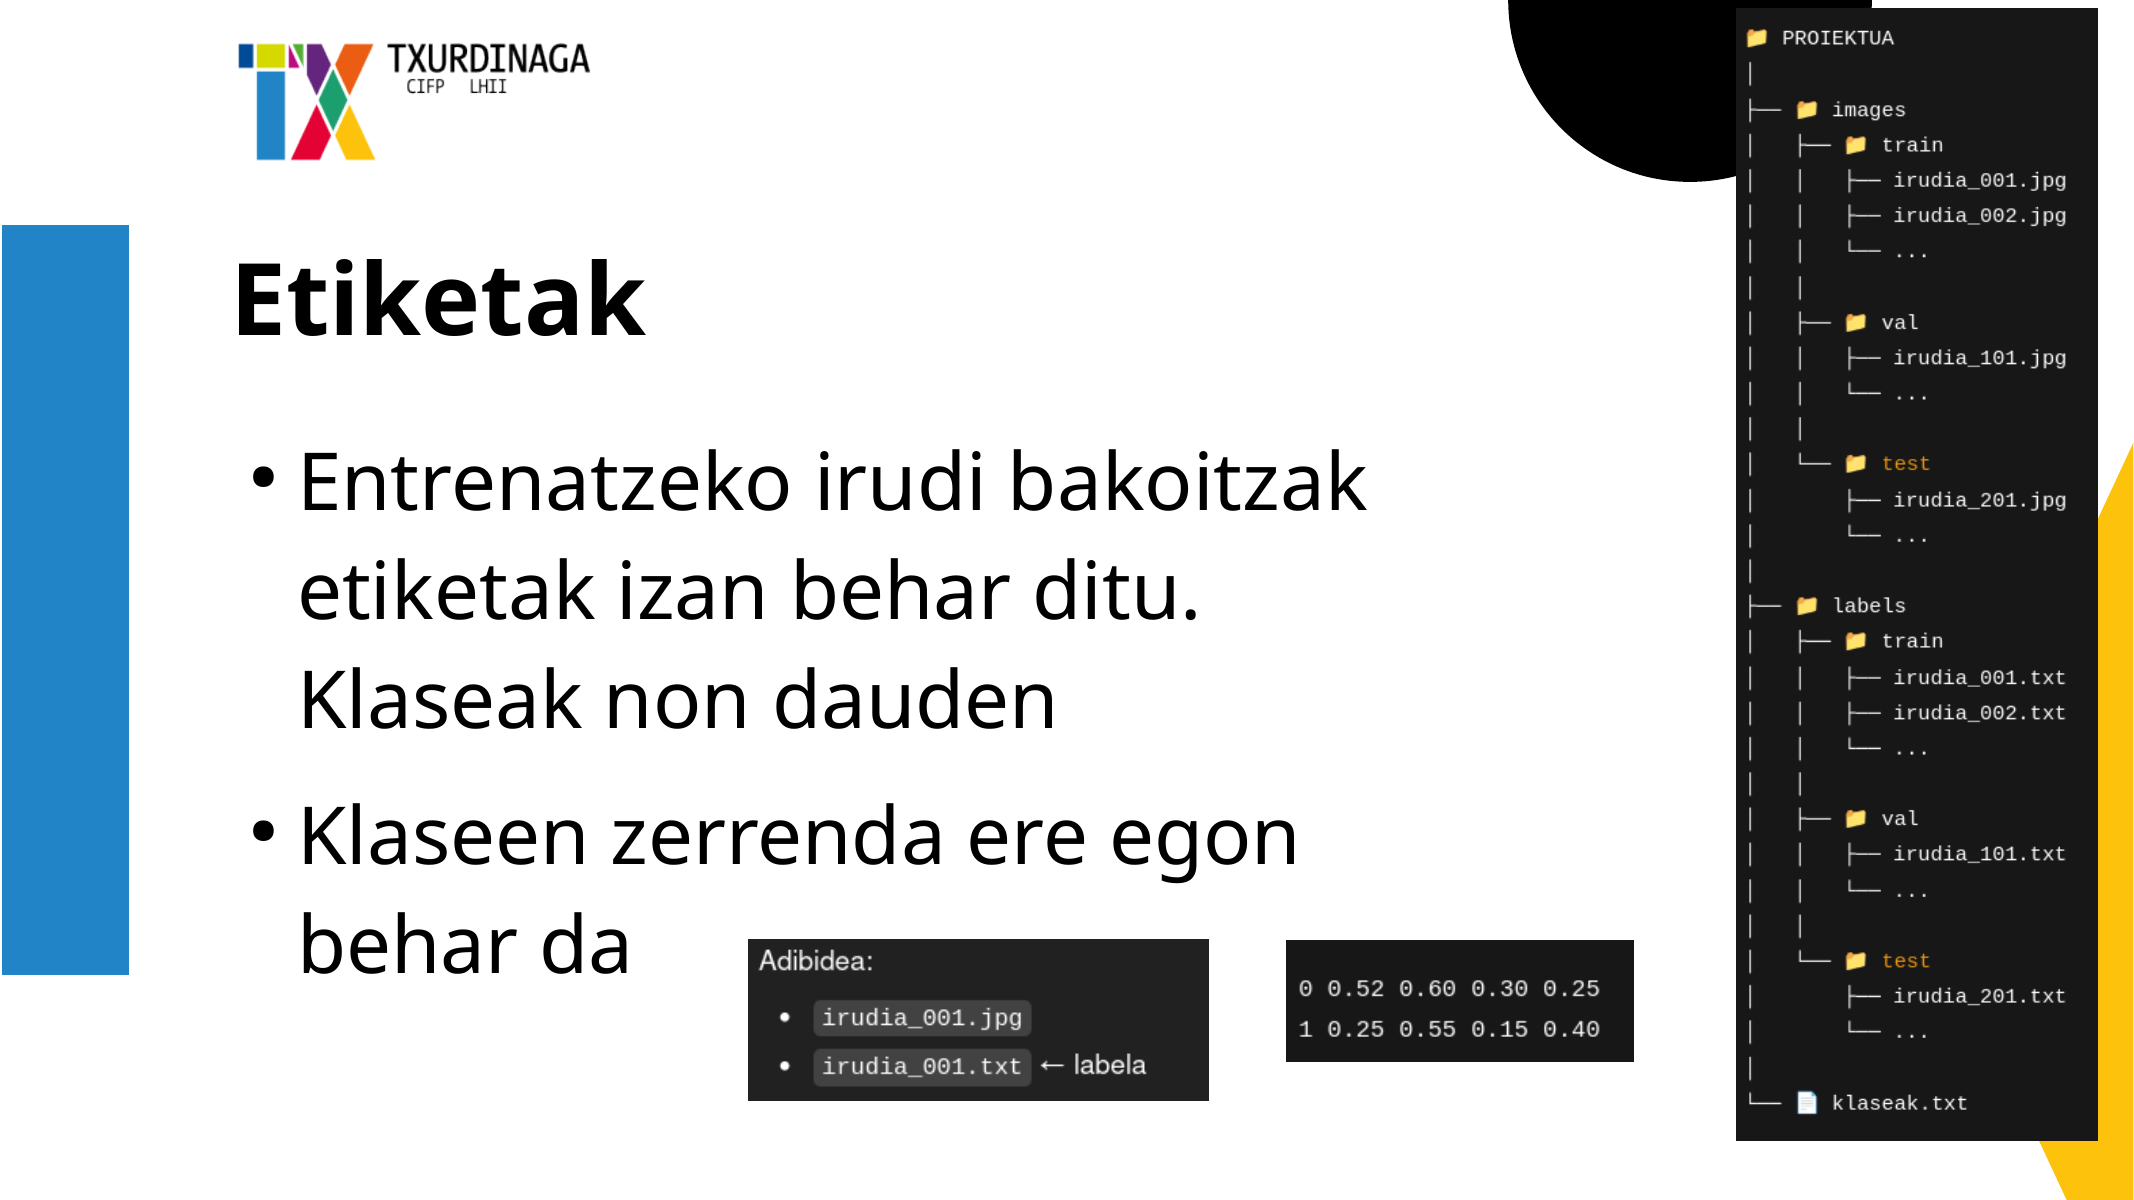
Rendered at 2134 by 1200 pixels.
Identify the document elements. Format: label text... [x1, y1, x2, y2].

picture [748, 939, 1209, 1101]
picture [1286, 940, 1634, 1063]
title Etiketak [230, 192, 1736, 400]
list Entrenatzeko irudi bakoitzak etiketak izan behar ditu. Klaseak non dauden Klaseen zerrenda ere egon behar da [233, 425, 1386, 1005]
picture [1736, 8, 2098, 1141]
picture [230, 36, 599, 168]
